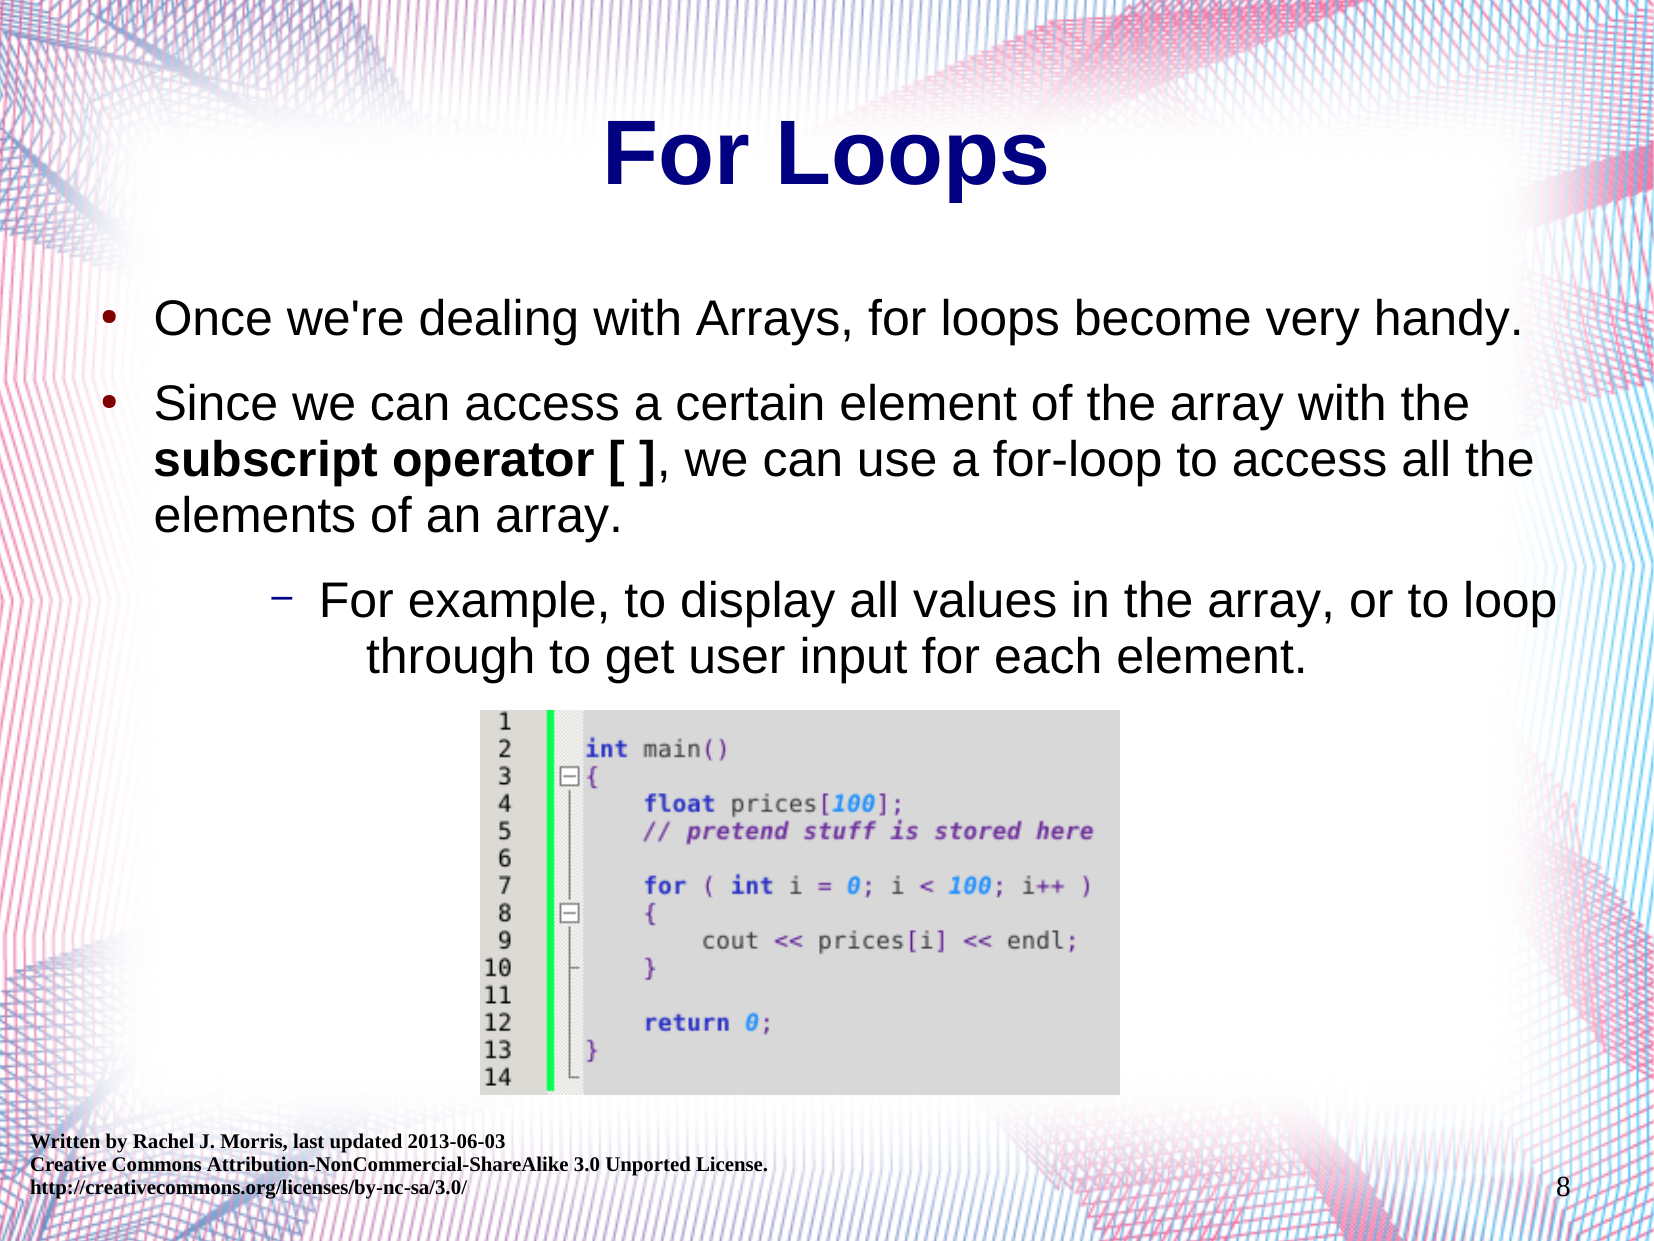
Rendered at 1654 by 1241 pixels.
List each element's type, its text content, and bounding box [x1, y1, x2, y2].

picture [0, 0, 1654, 1241]
title For Loops [82, 49, 1571, 257]
list Once we're dealing with Arrays, for loops become very handy. Since we can access a certain element of the array with the subscript operator [ ], we can use a for-loop to access all the elements of an array. For example, to display all values in the array, or to loop through to get user input for each element. [82, 290, 1571, 1010]
